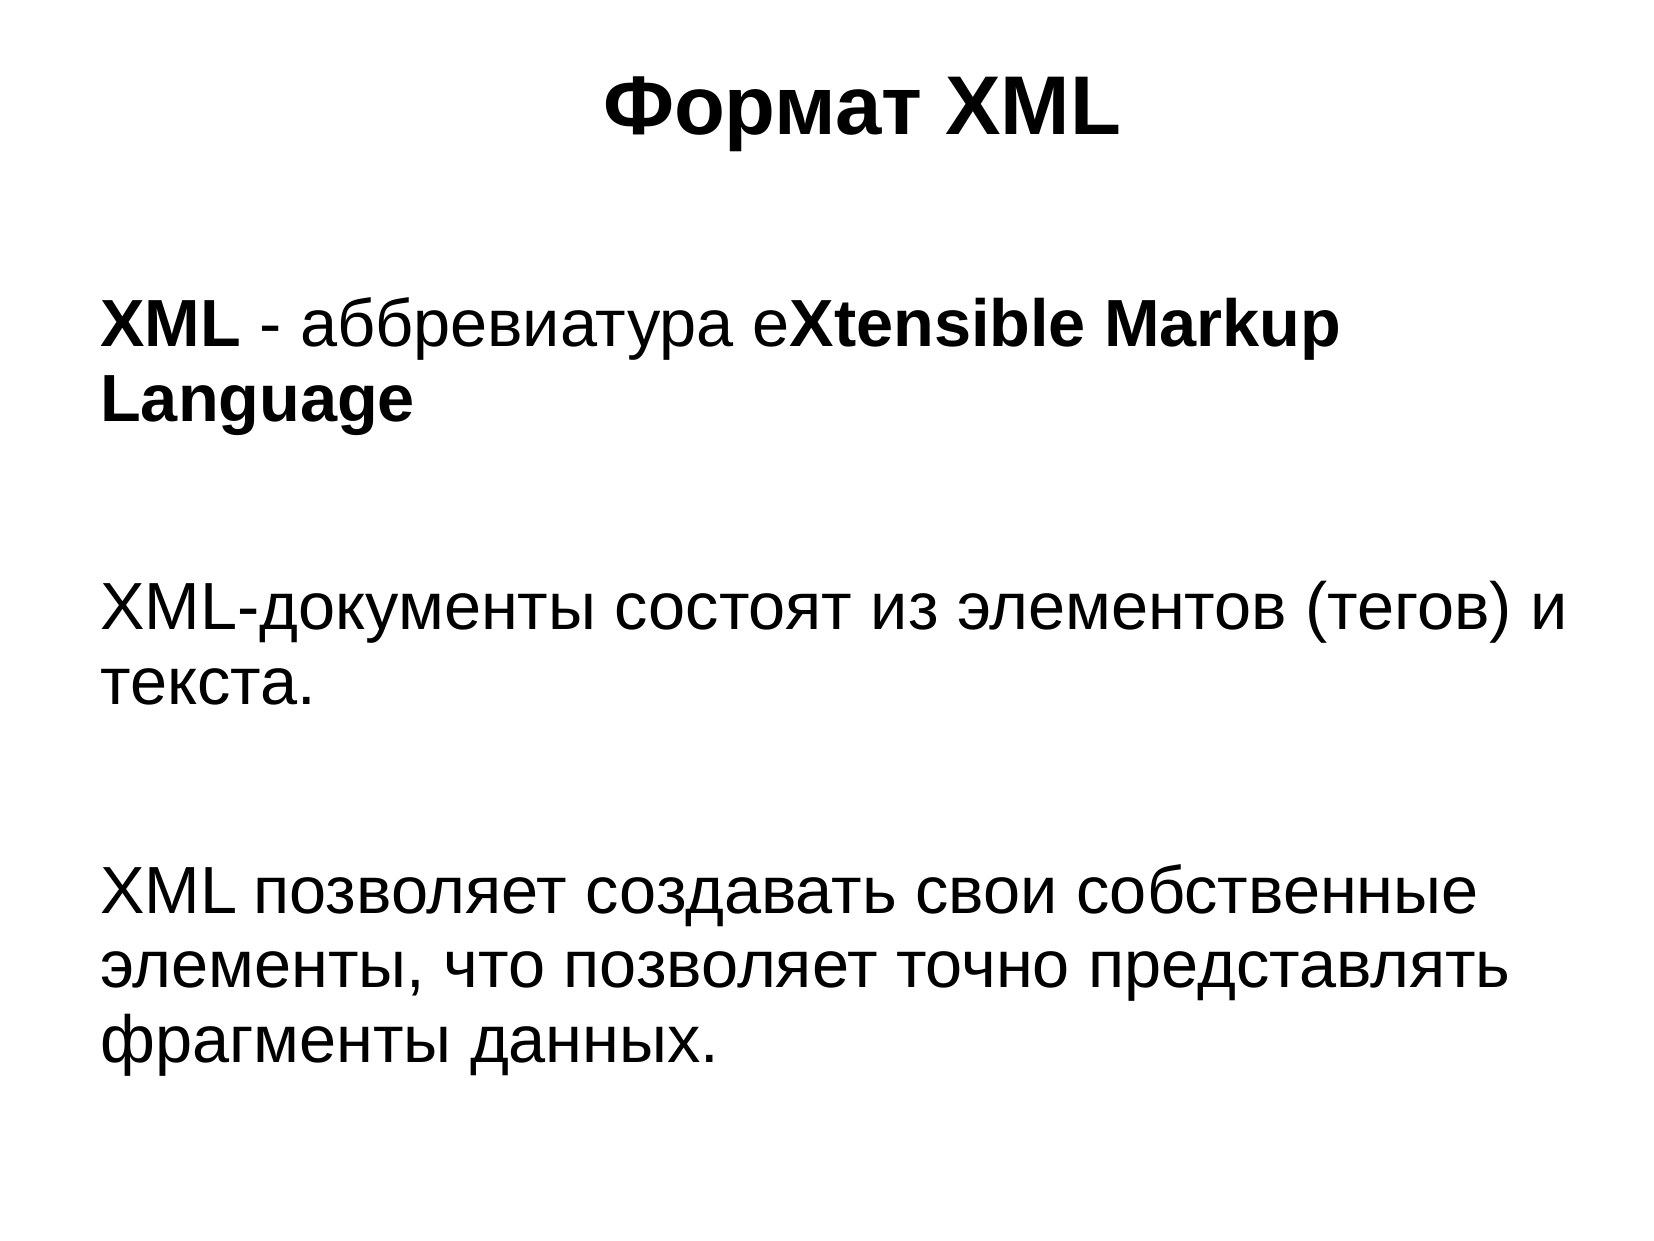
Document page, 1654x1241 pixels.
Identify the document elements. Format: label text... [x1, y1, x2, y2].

list Формат XML XML - аббревиатура eXtensible Markup Language XML-документы состоят из элементов (тегов) и текста. XML позволяет создавать свои собственные элементы, что позволяет точно представлять фрагменты данных. [29, 59, 1625, 1152]
